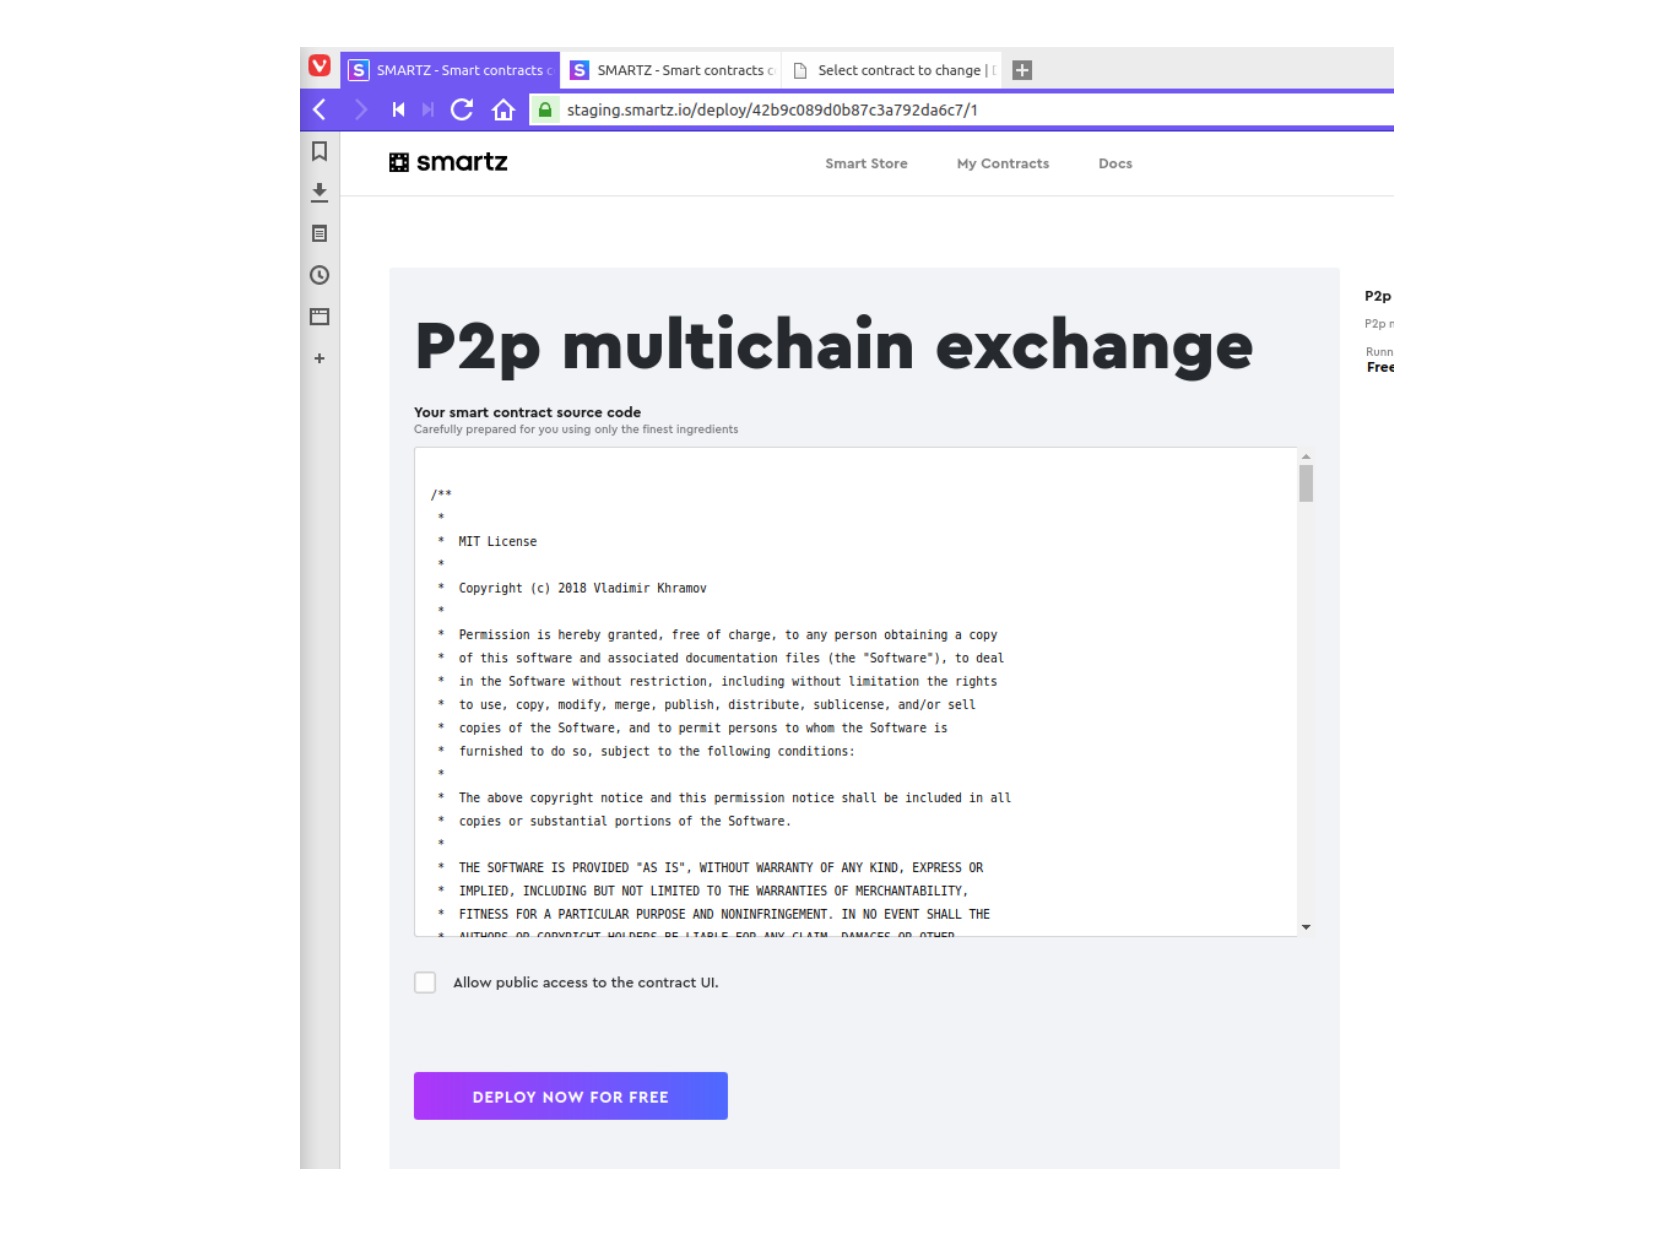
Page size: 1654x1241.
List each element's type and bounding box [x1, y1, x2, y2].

picture [300, 47, 1394, 1169]
